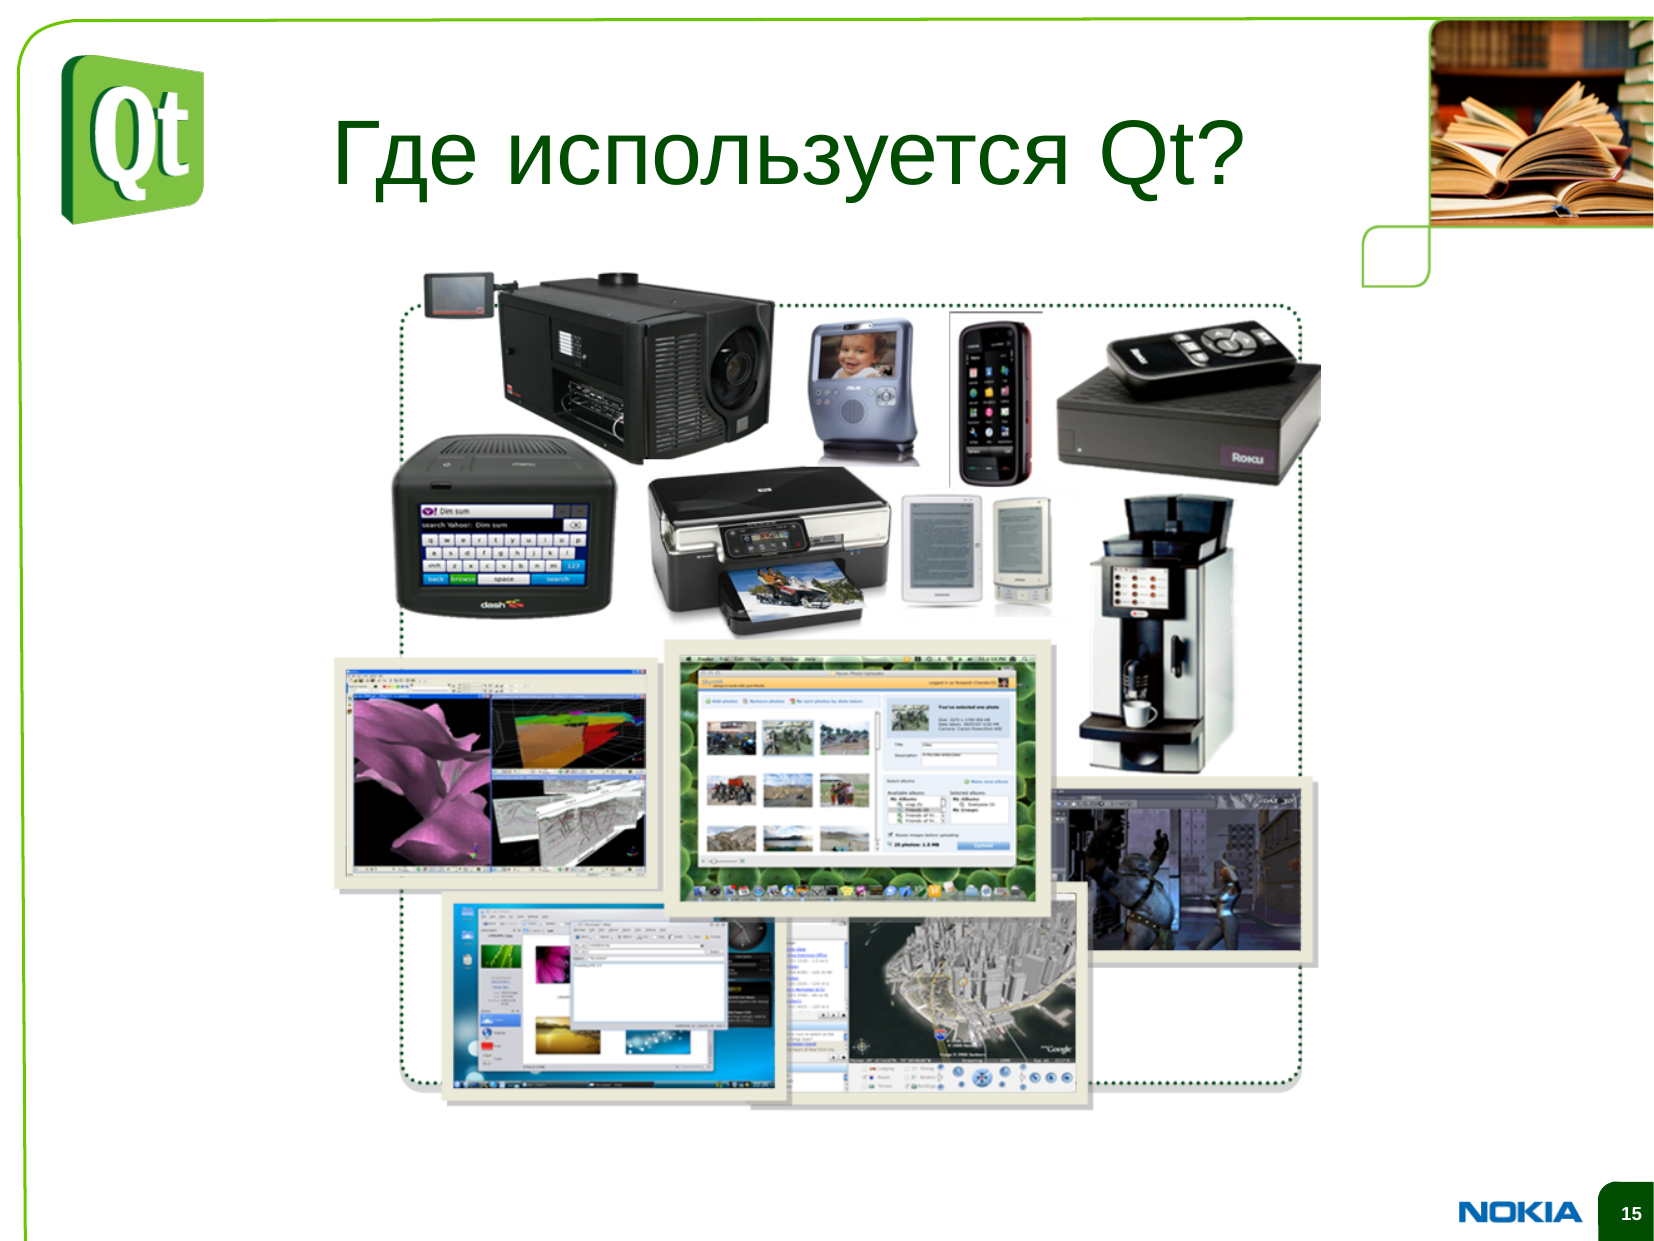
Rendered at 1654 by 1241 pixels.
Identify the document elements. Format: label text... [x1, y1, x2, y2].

title Где используется Qt? [251, 49, 1327, 257]
picture [332, 269, 1321, 1112]
picture [1338, 7, 1654, 308]
picture [1459, 1201, 1583, 1223]
picture [61, 55, 204, 225]
